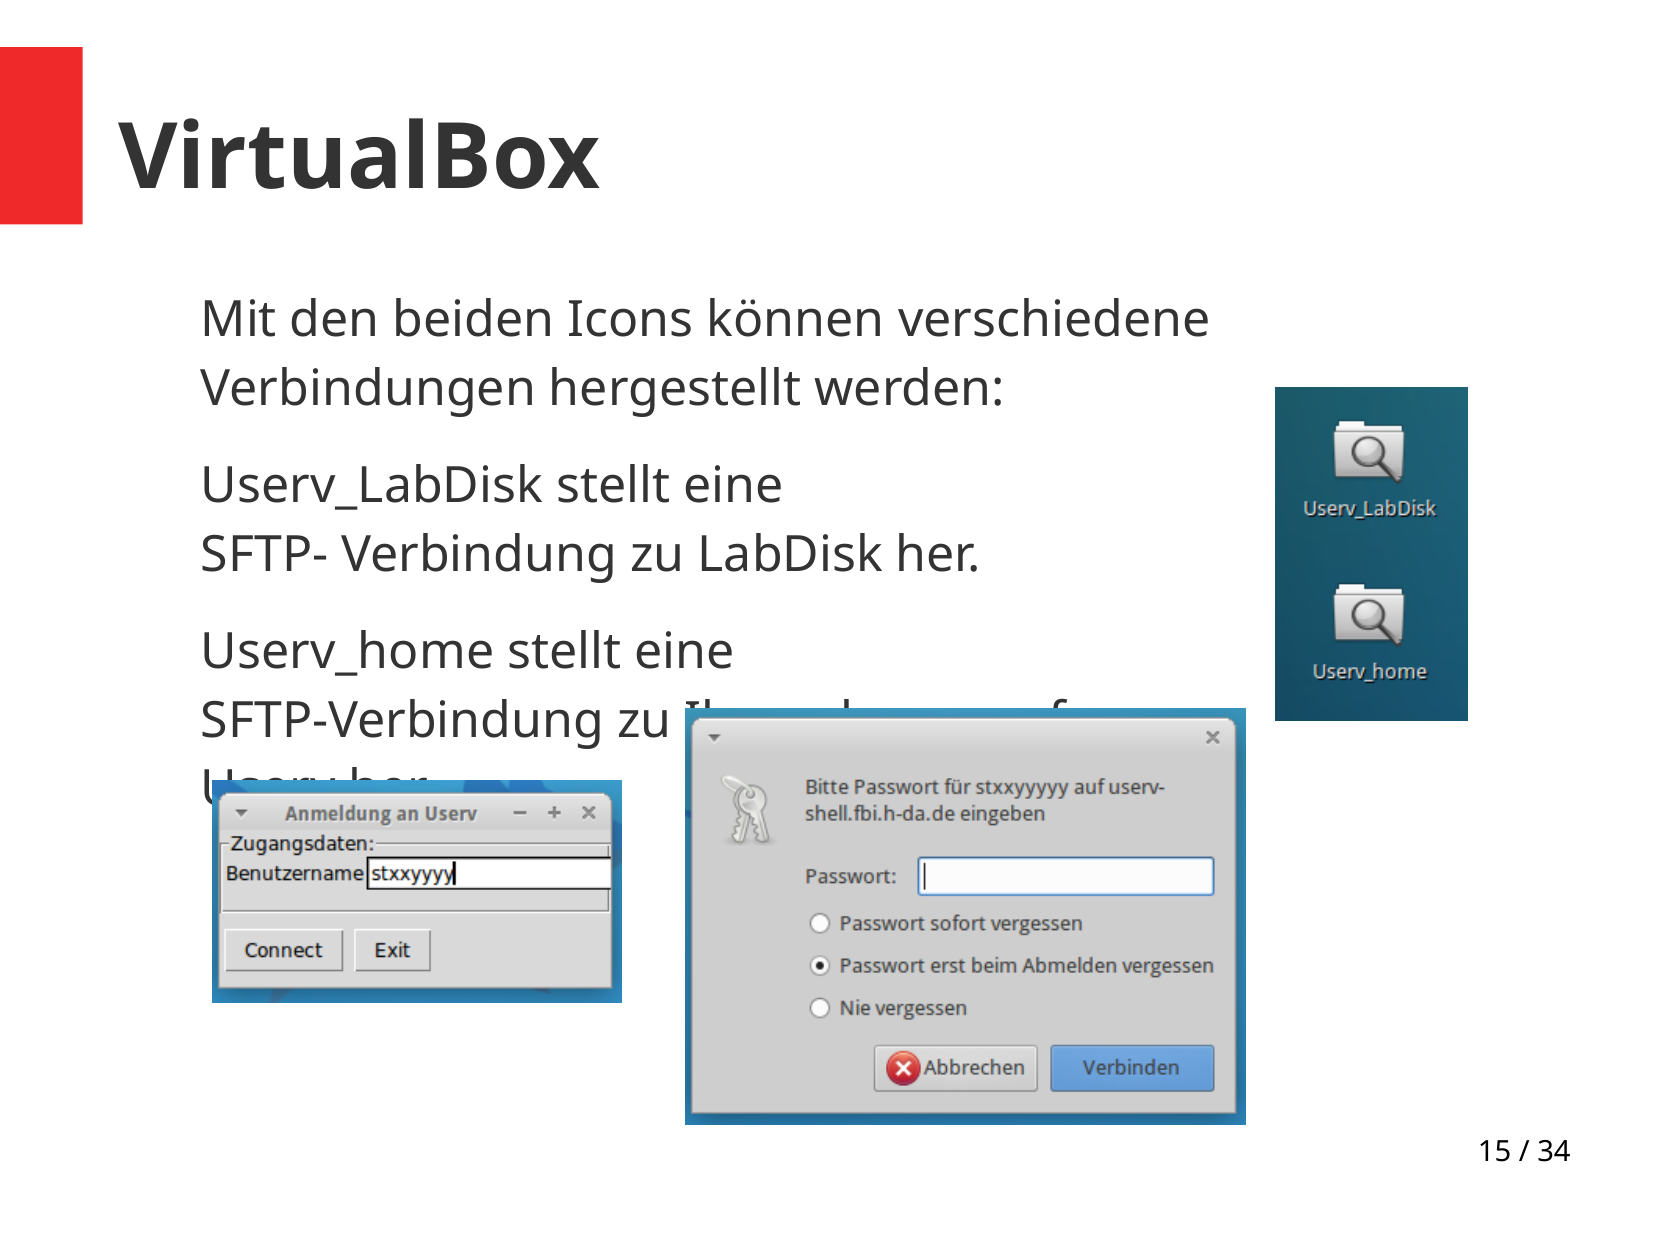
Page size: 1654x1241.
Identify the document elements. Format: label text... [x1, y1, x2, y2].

picture [685, 708, 1246, 1125]
list Mit den beiden Icons können verschiedene Verbindungen hergestellt werden: Userv_LabDisk stellt eine SFTP- Verbindung zu LabDisk her. Userv_home stellt eine SFTP-Verbindung zu Ihrem home auf Userv her. [129, 283, 1548, 1003]
picture [212, 780, 622, 1003]
title VirtualBox [118, 49, 1571, 257]
picture [1275, 387, 1468, 721]
